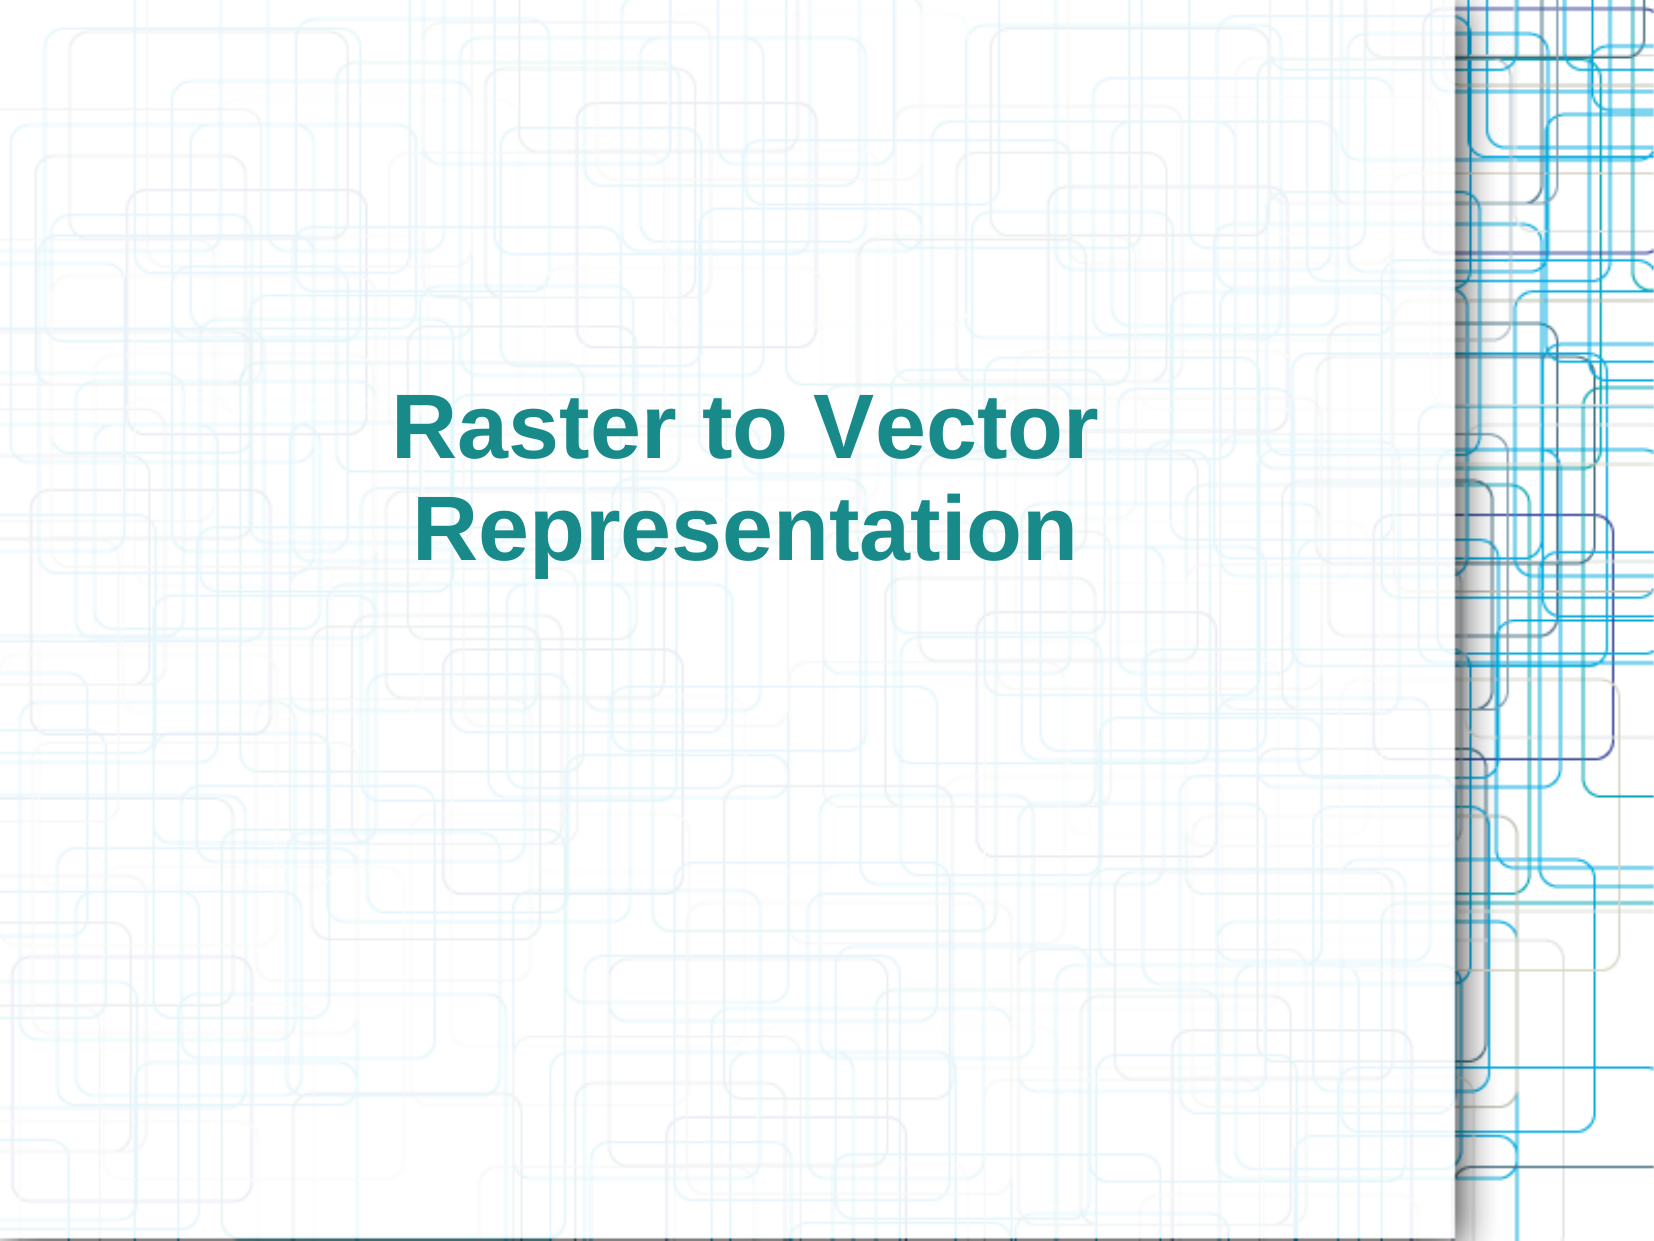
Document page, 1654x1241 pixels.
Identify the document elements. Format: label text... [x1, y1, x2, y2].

title Raster to Vector Representation [66, 375, 1426, 581]
picture [0, 0, 1654, 1241]
